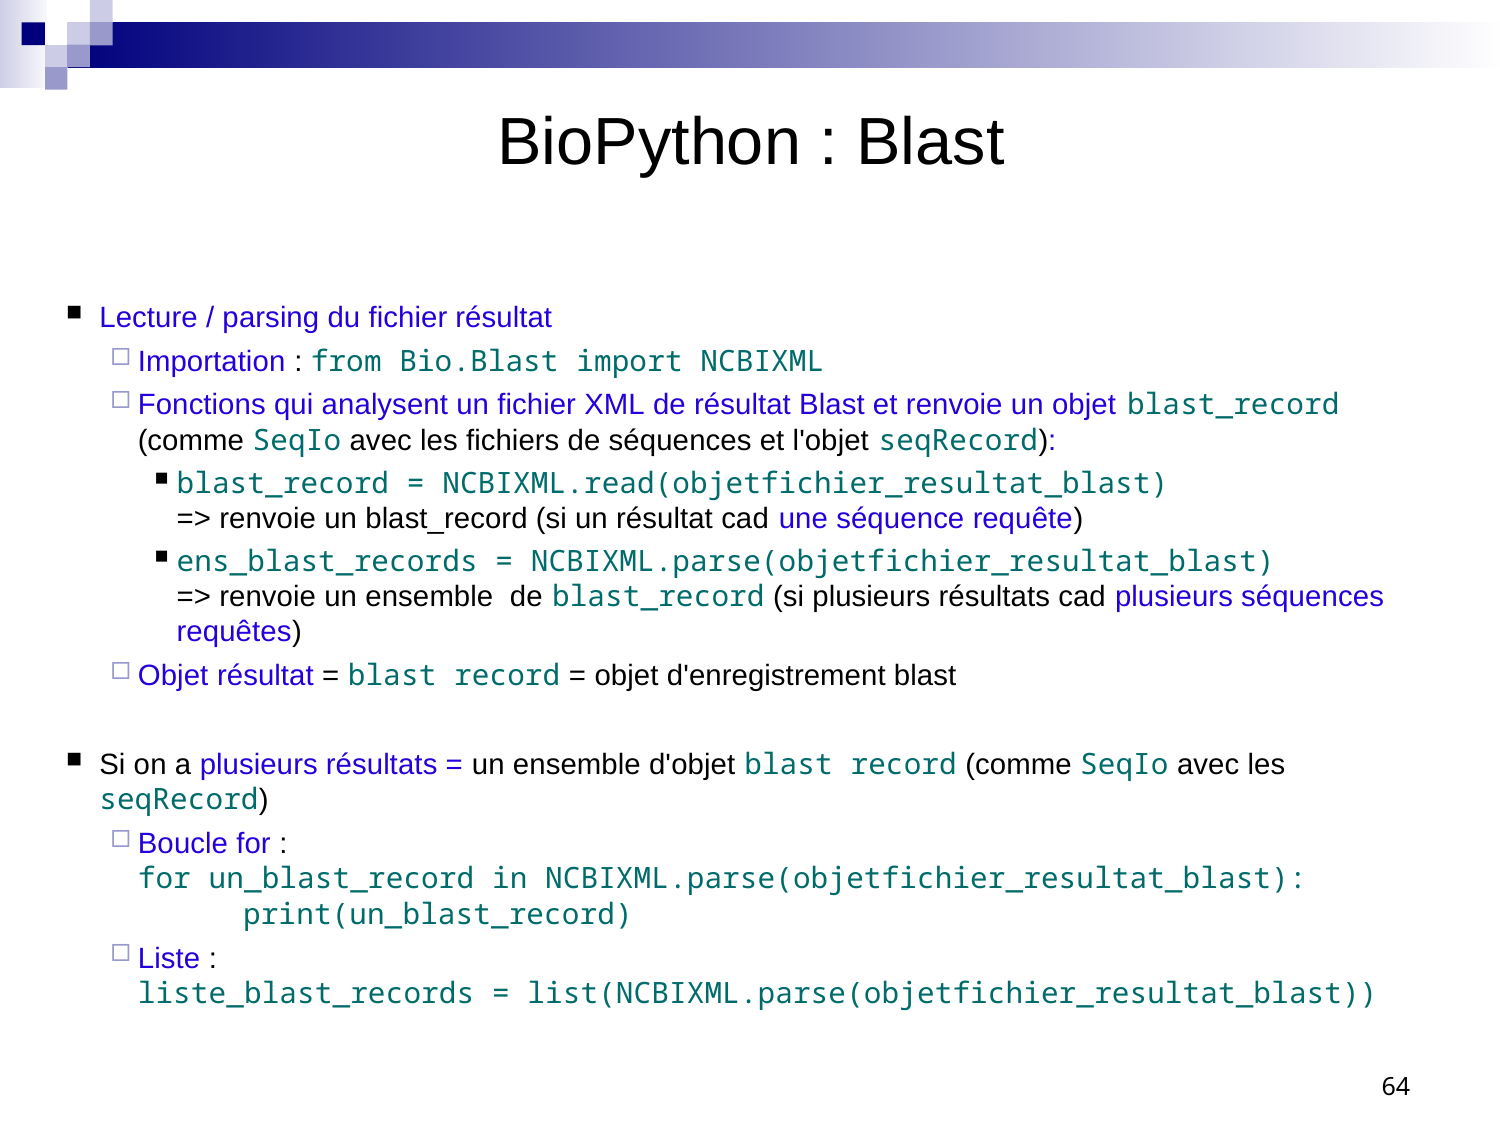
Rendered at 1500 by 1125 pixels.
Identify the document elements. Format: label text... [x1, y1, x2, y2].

list Lecture / parsing du fichier résultat Importation : from Bio.Blast import NCBIXML Fonctions qui analysent un fichier XML de résultat Blast et renvoie un objet blast_record (comme SeqIo avec les fichiers de séquences et l'objet seqRecord): blast_record = NCBIXML.read(objetfichier_resultat_blast) => renvoie un blast_record (si un résultat cad une séquence requête) ens_blast_records = NCBIXML.parse(objetfichier_resultat_blast) => renvoie un ensemble de blast_record (si plusieurs résultats cad plusieurs séquences requêtes) Objet résultat = blast record = objet d'enregistrement blast Si on a plusieurs résultats = un ensemble d'objet blast record (comme SeqIo avec les seqRecord) Boucle for : for un_blast_record in NCBIXML.parse(objetfichier_resultat_blast): print(un_blast_record) Liste : liste_blast_records = list(NCBIXML.parse(objetfichier_resultat_blast)) [51, 290, 1466, 1018]
title BioPython : Blast [53, 69, 1449, 207]
